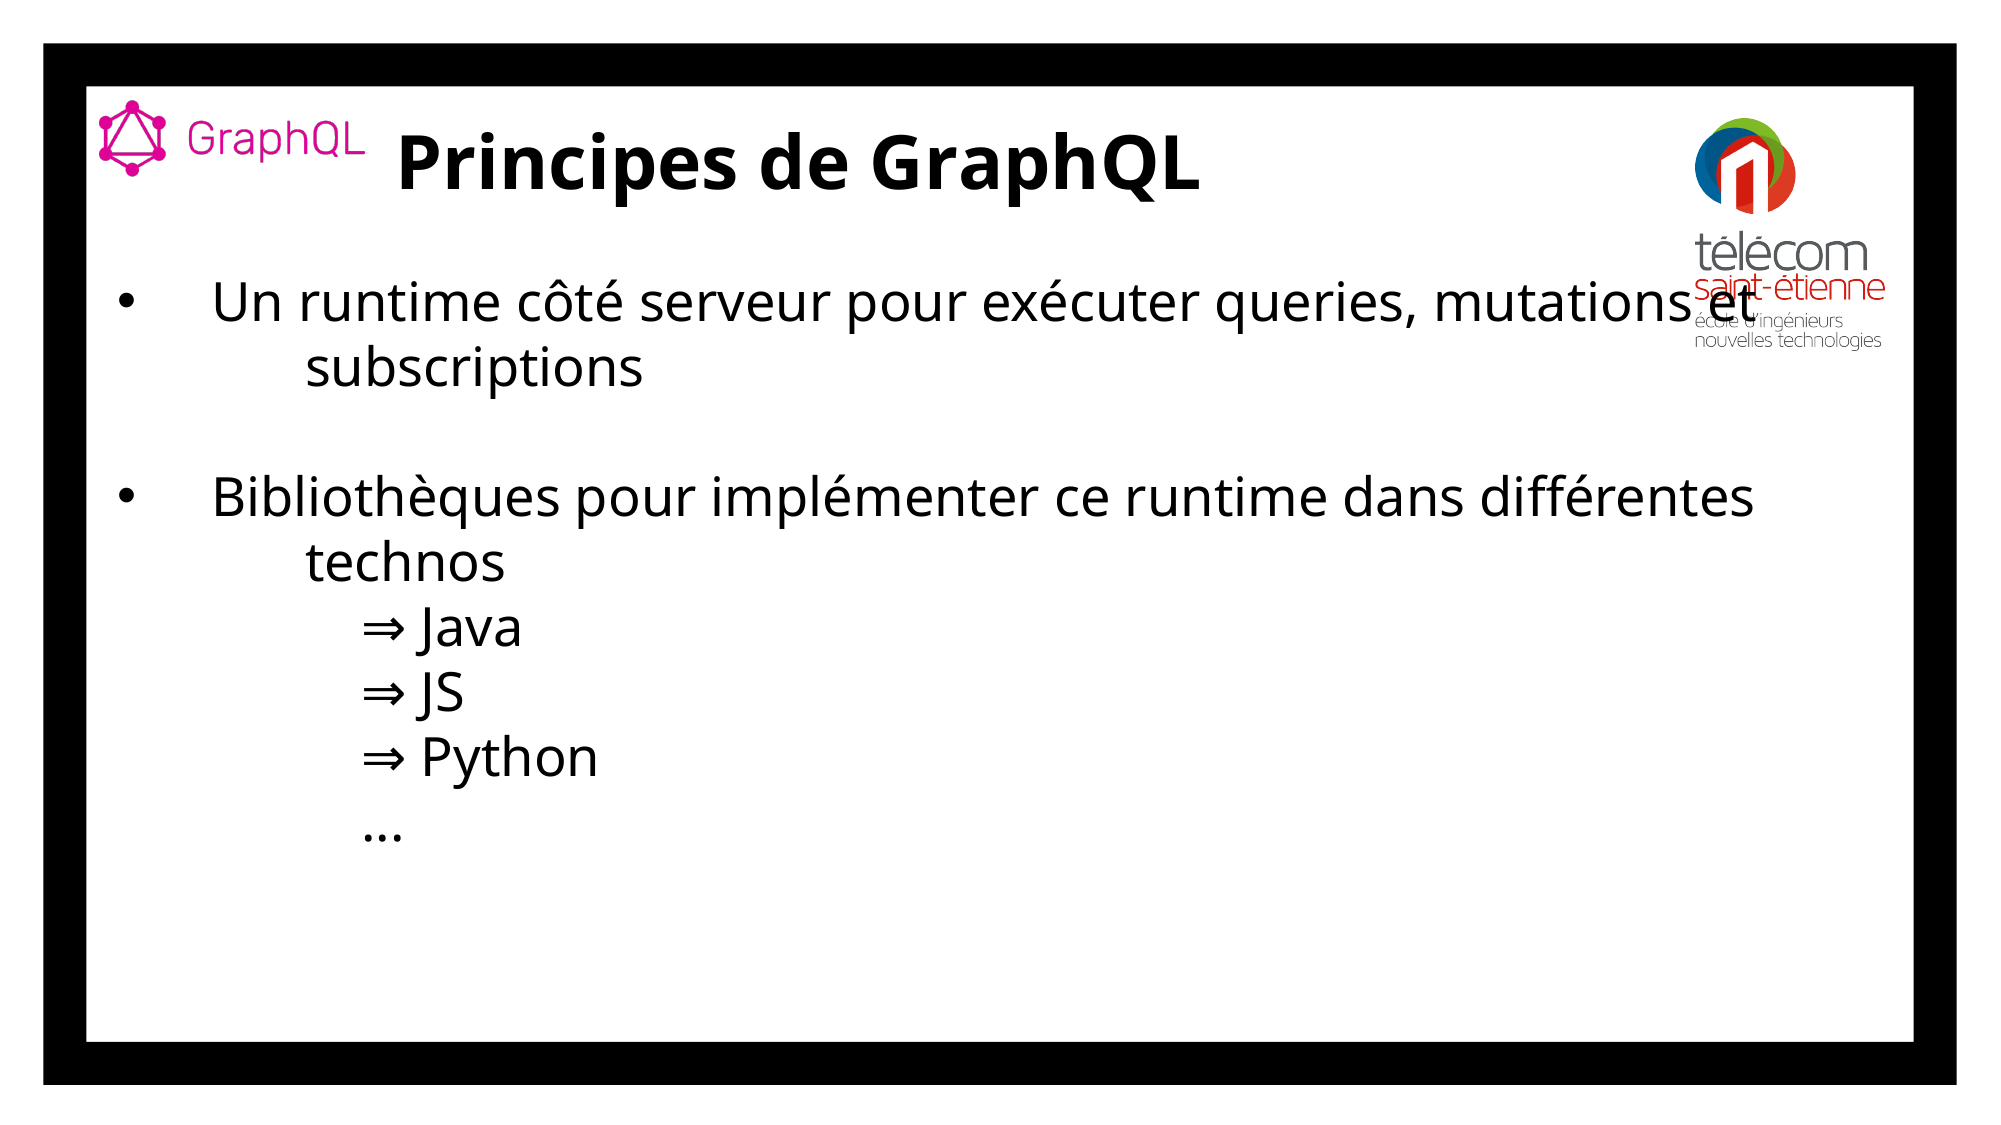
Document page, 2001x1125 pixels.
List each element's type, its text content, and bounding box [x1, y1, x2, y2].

picture [94, 99, 367, 178]
title Principes de GraphQL [375, 94, 1855, 259]
picture [1695, 118, 1885, 351]
text_box Un runtime côté serveur pour exécuter queries, mutations et subscriptions Bibliothèques pour implémenter ce runtime dans différentes technos ⇒ Java ⇒ JS ⇒ Python ... [102, 259, 1808, 950]
